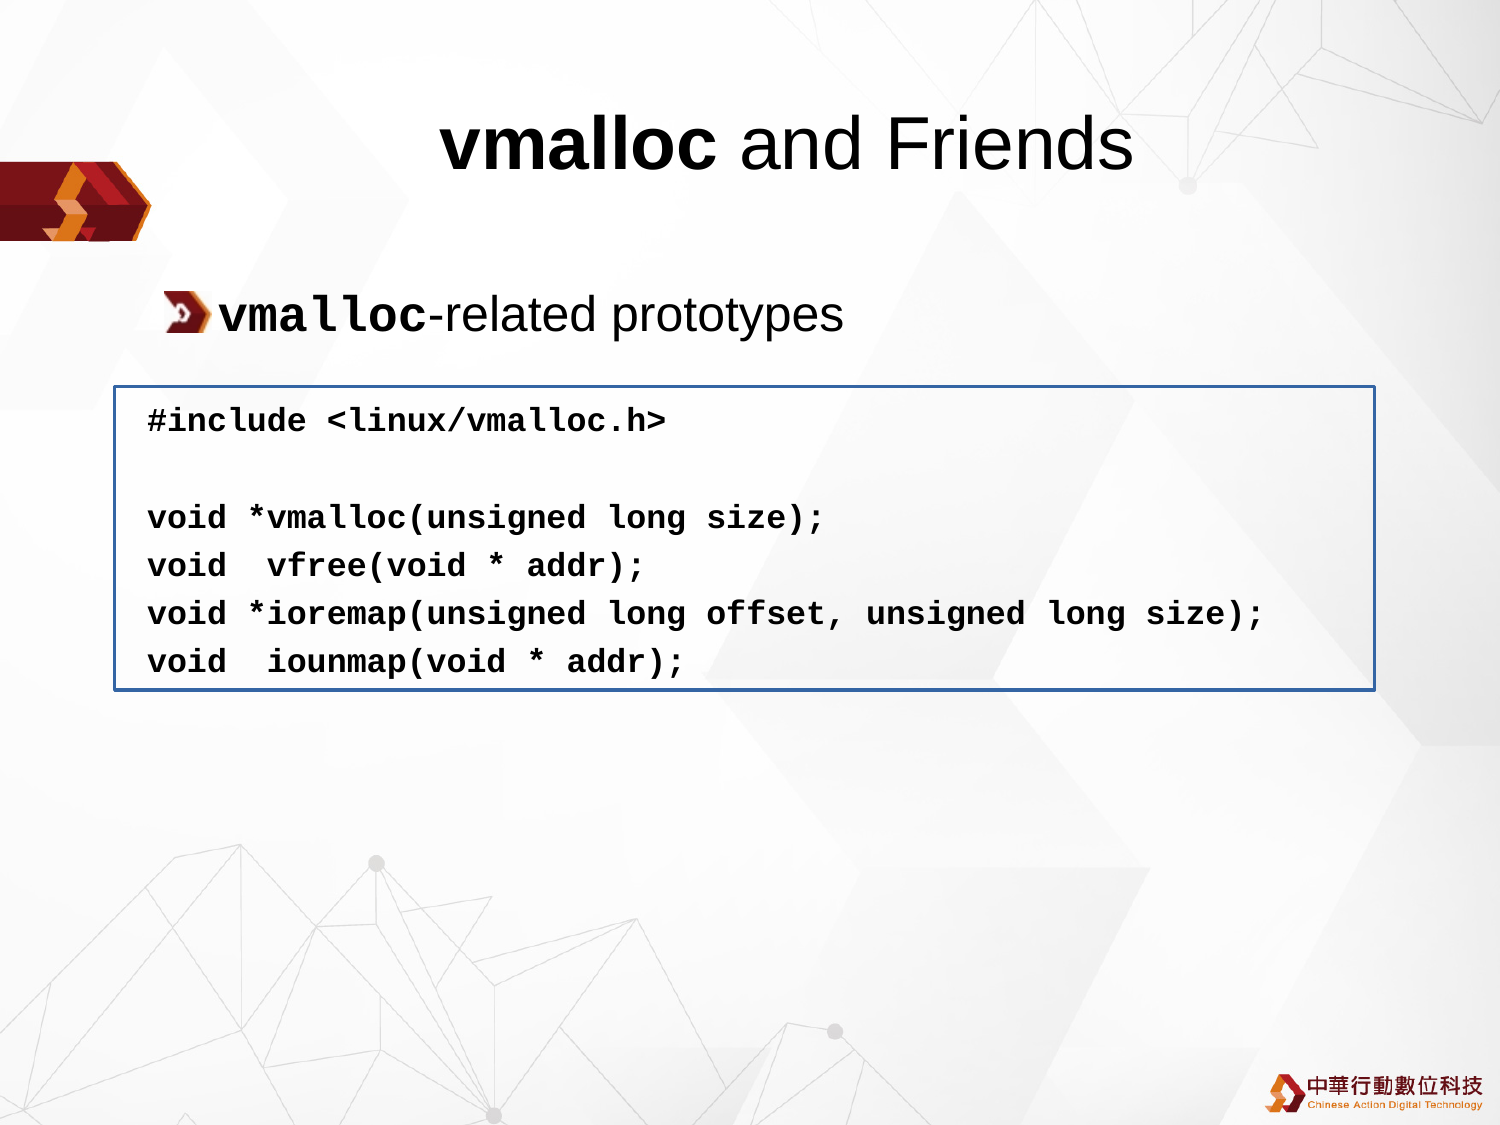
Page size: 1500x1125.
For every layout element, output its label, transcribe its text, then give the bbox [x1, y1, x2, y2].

title vmalloc and Friends [150, 45, 1426, 234]
picture [0, 0, 1500, 1125]
list vmalloc-related prototypes #include <linux/vmalloc.h> void *vmalloc(unsigned long size); void vfree(void * addr); void *ioremap(unsigned long offset, unsigned long size); void iounmap(void * addr); [132, 388, 1373, 688]
list vmalloc-related prototypes #include <linux/vmalloc.h> void *vmalloc(unsigned long size); void vfree(void * addr); void *ioremap(unsigned long offset, unsigned long size); void iounmap(void * addr); [132, 274, 1408, 1018]
